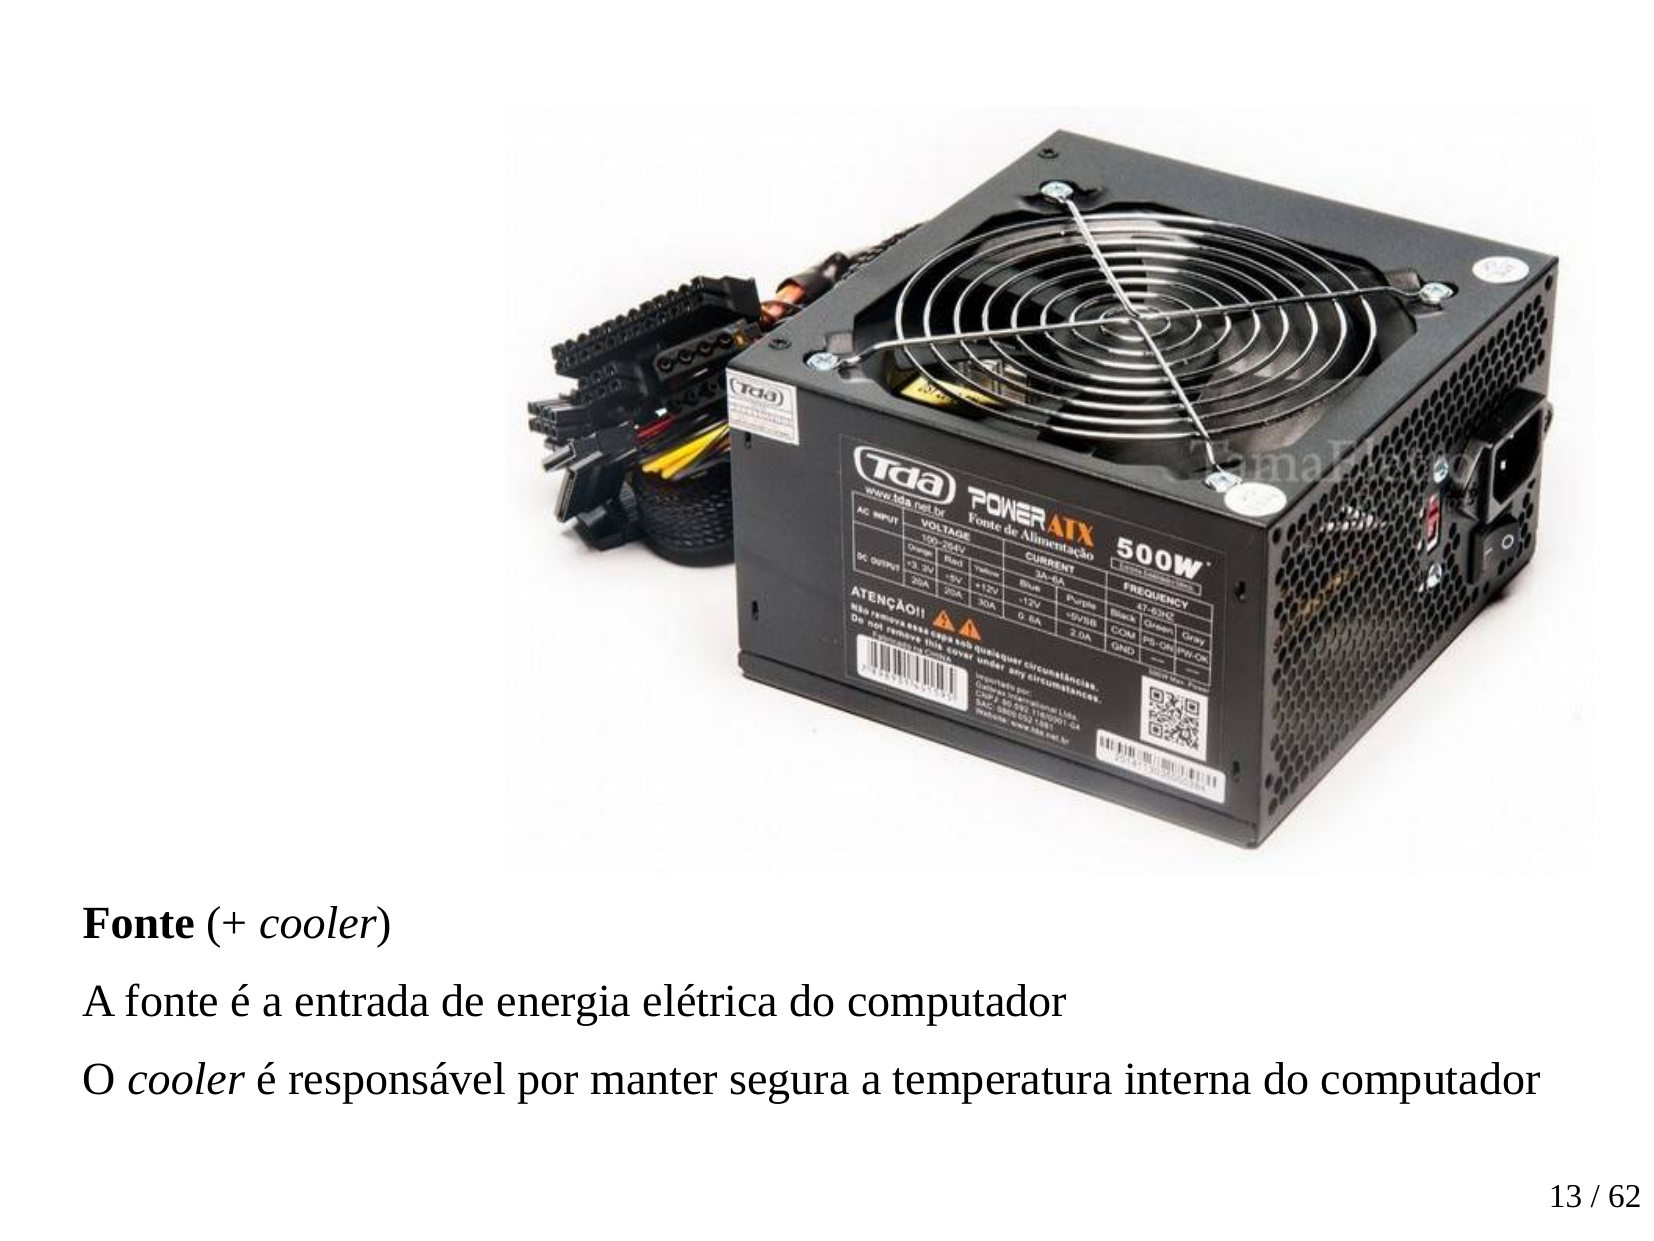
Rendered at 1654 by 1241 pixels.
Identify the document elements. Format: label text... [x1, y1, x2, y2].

picture [505, 106, 1595, 875]
list Fonte (+ cooler) A fonte é a entrada de energia elétrica do computador O cooler é responsável por manter segura a temperatura interna do computador [82, 897, 1571, 1111]
